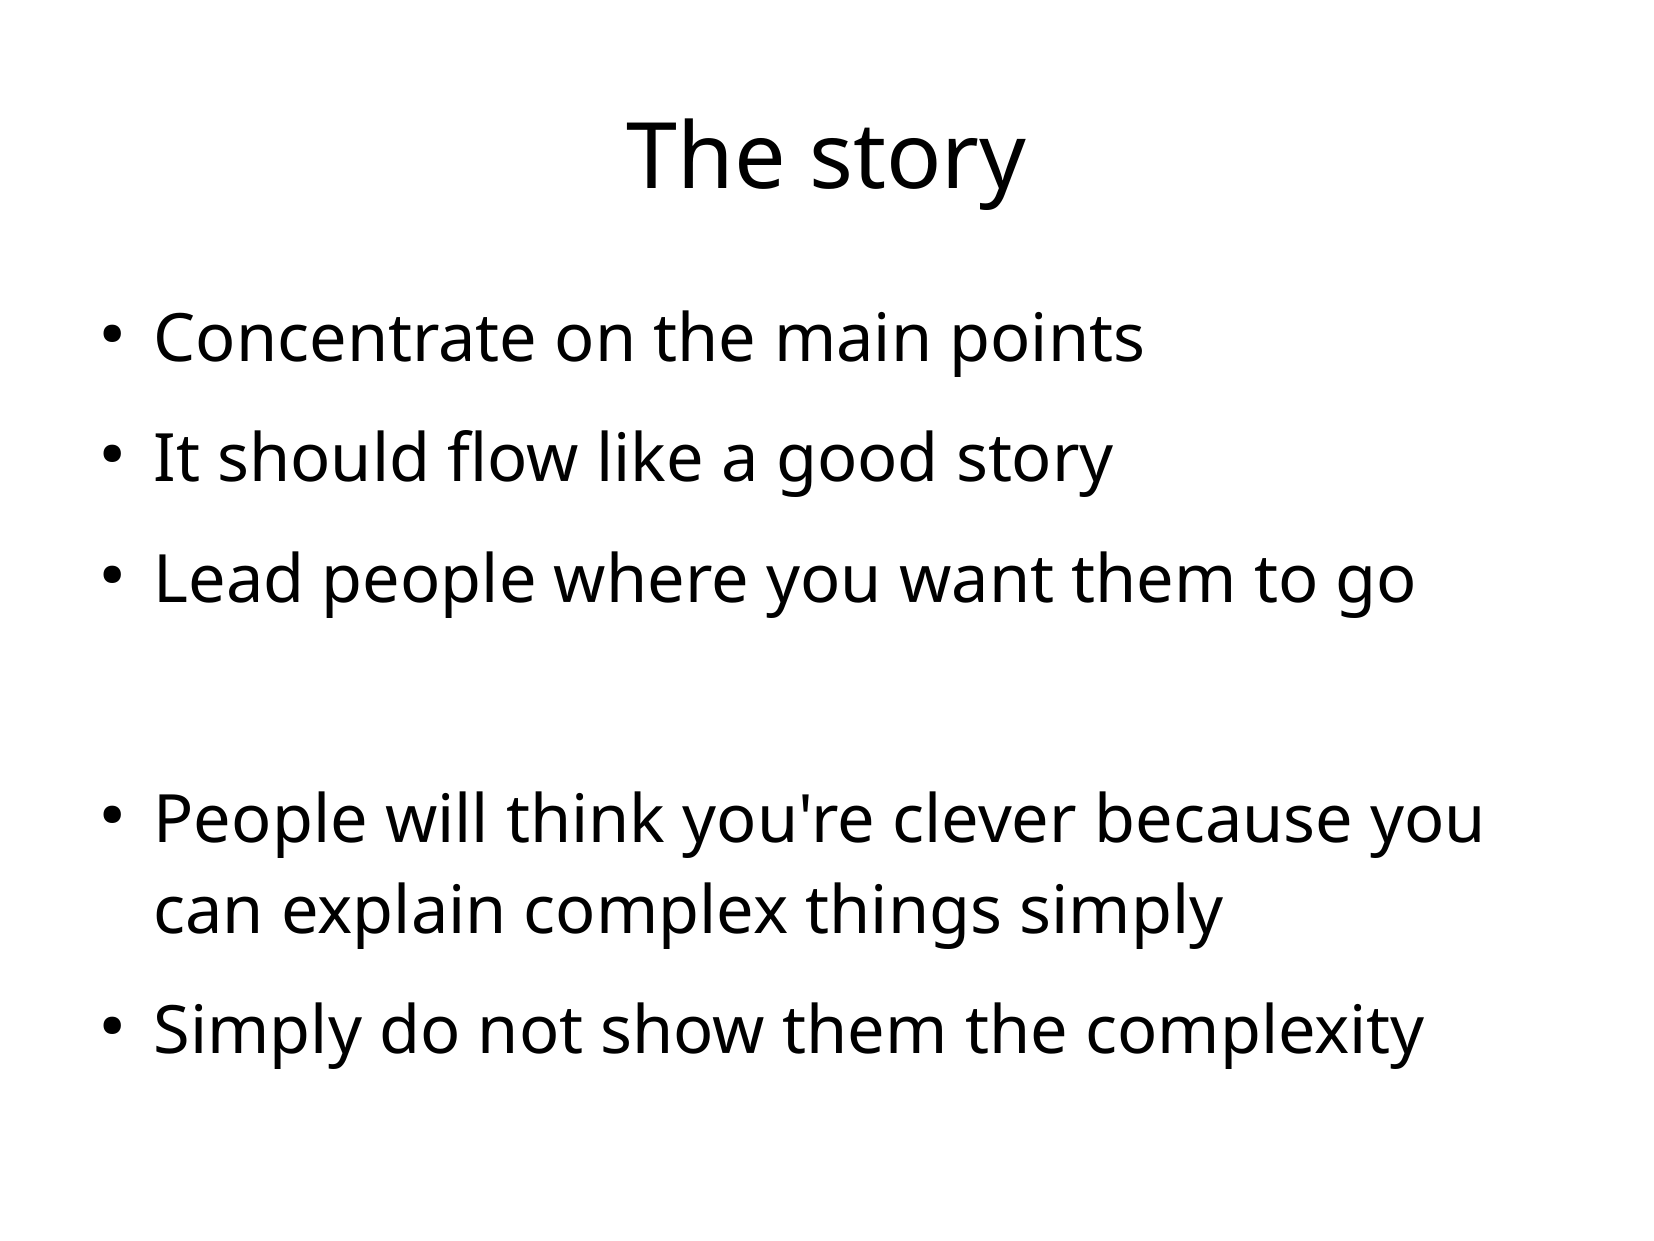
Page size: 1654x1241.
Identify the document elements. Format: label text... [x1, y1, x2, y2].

title The story [82, 56, 1571, 250]
list Concentrate on the main points It should flow like a good story Lead people where you want them to go People will think you're clever because you can explain complex things simply Simply do not show them the complexity [82, 290, 1571, 1109]
